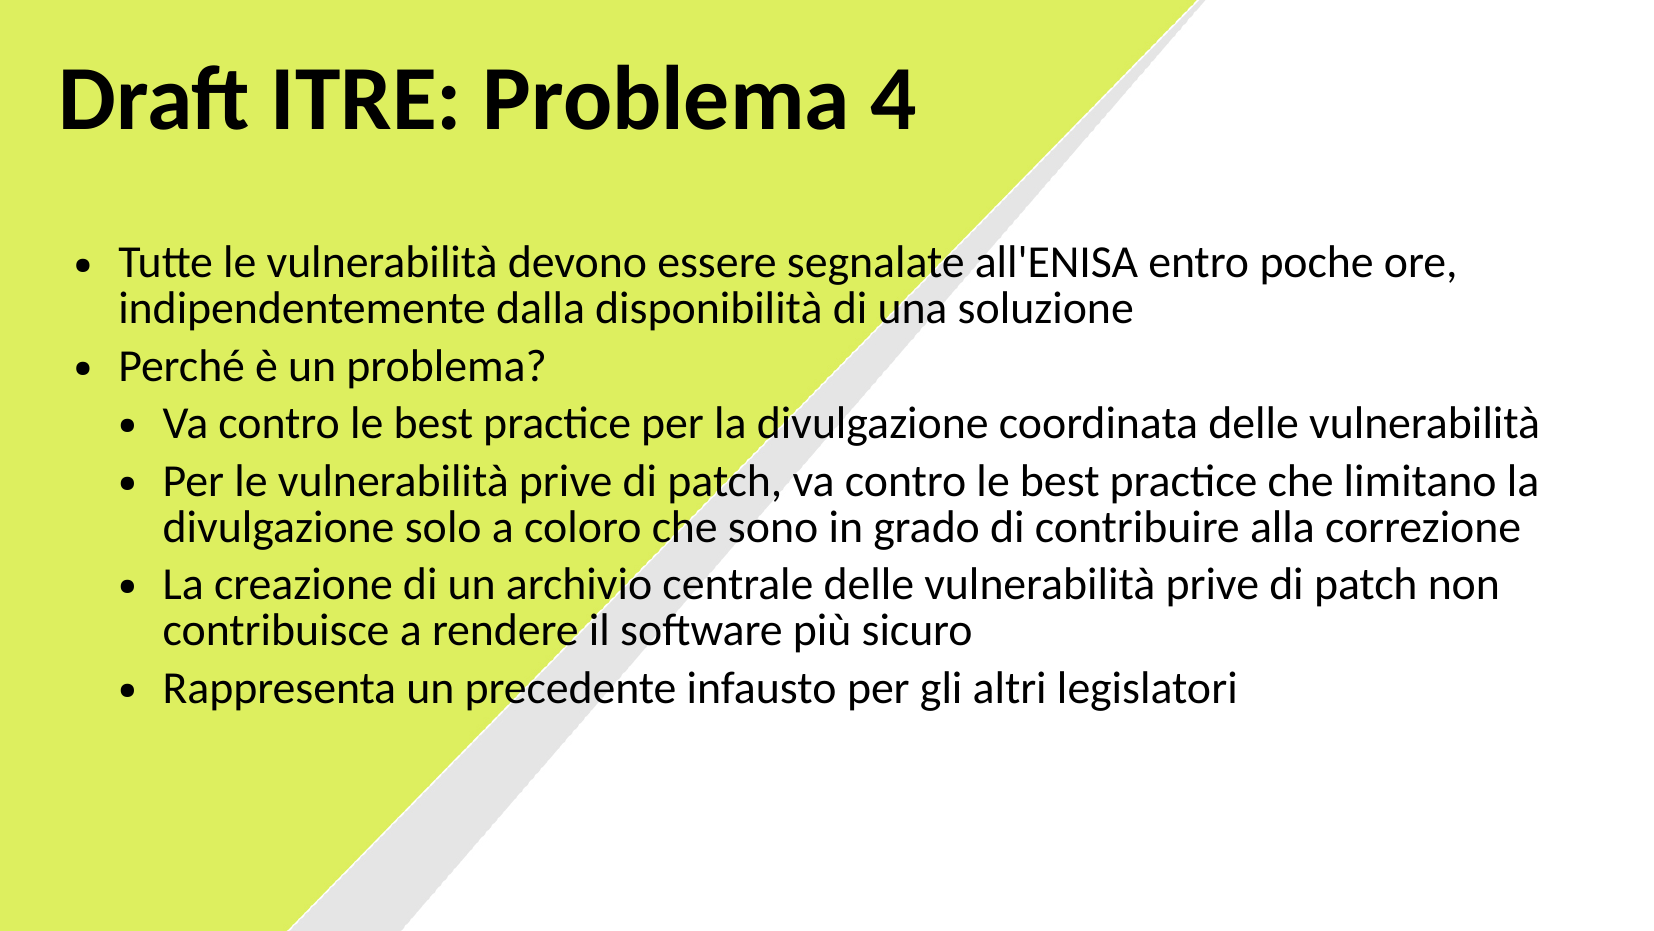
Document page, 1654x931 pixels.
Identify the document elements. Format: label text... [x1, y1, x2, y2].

title Draft ITRE: Problema 4 [59, 37, 1571, 178]
list Tutte le vulnerabilità devono essere segnalate all'ENISA entro poche ore, indipendentemente dalla disponibilità di una soluzione Perché è un problema? Va contro le best practice per la divulgazione coordinata delle vulnerabilità Per le vulnerabilità prive di patch, va contro le best practice che limitano la divulgazione solo a coloro che sono in grado di contribuire alla correzione La creazione di un archivio centrale delle vulnerabilità prive di patch non contribuisce a rendere il software più sicuro Rappresenta un precedente infausto per gli altri legislatori [59, 236, 1571, 886]
picture [0, 0, 1654, 931]
